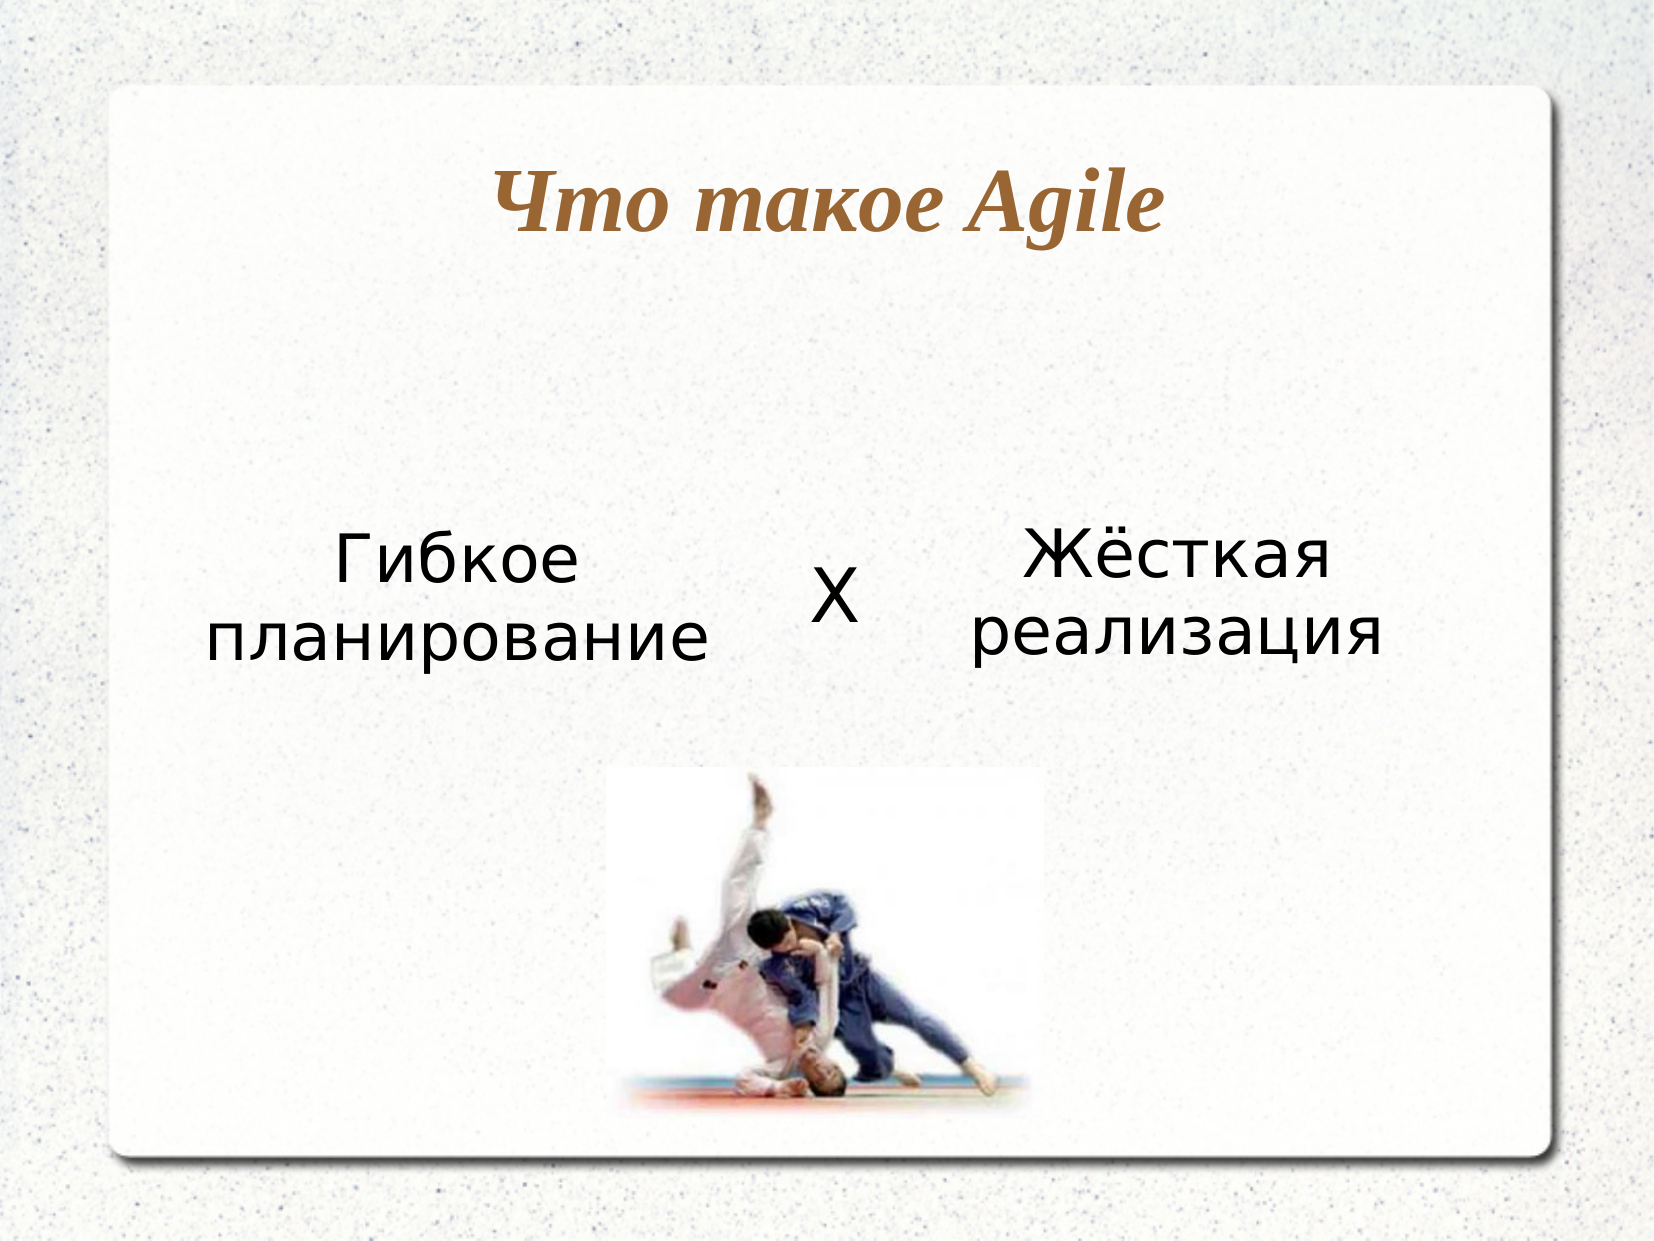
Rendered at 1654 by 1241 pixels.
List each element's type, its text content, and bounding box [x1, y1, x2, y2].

picture [0, 0, 1654, 1241]
text_box X [795, 546, 901, 649]
text_box Жёсткая реализация [900, 507, 1456, 679]
title Что такое Agile [118, 96, 1536, 304]
text_box Гибкое планирование [180, 513, 736, 684]
